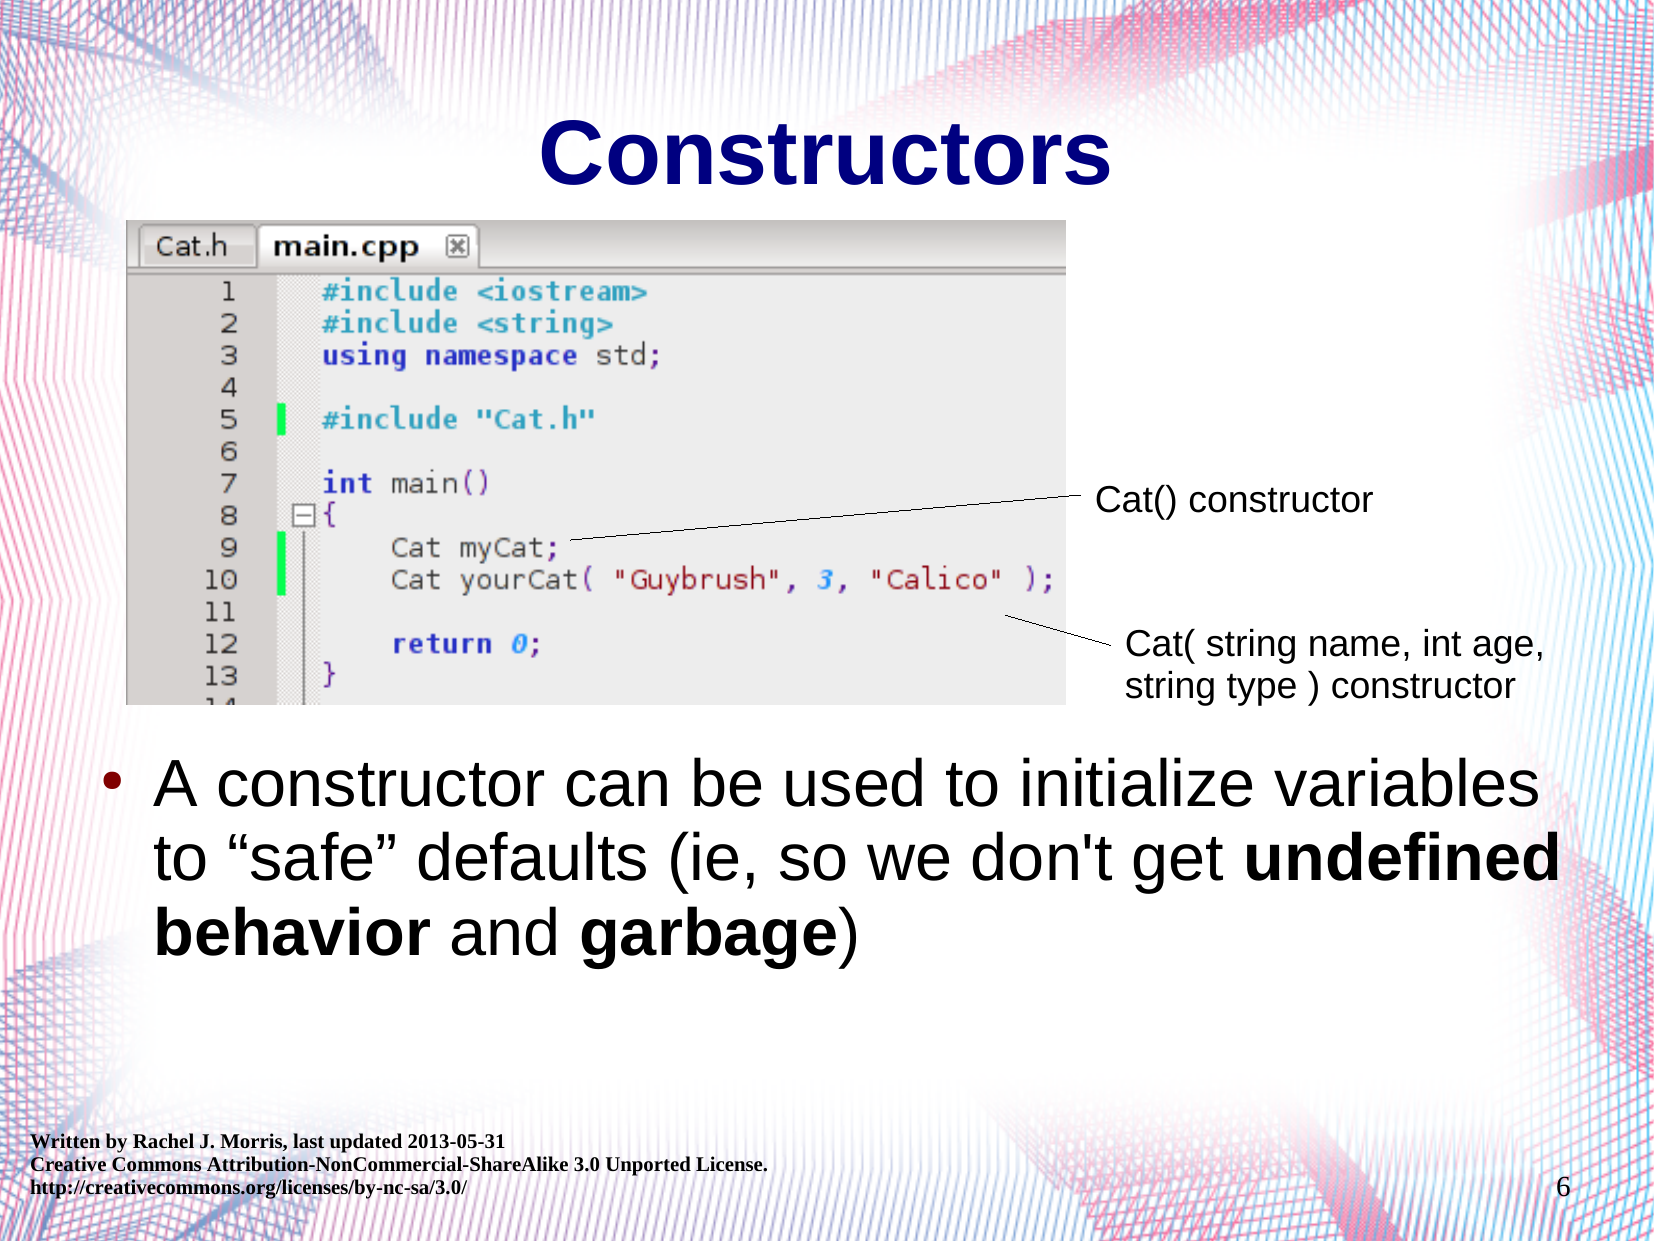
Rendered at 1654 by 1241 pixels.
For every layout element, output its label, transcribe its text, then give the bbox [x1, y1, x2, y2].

picture [0, 0, 1654, 1241]
text_box Cat() constructor [1080, 471, 1441, 529]
list A constructor can be used to initialize variables to “safe” defaults (ie, so we don't get undefined behavior and garbage) [82, 745, 1571, 1036]
text_box Cat( string name, int age, string type ) constructor [1110, 615, 1591, 714]
title Constructors [82, 49, 1571, 257]
